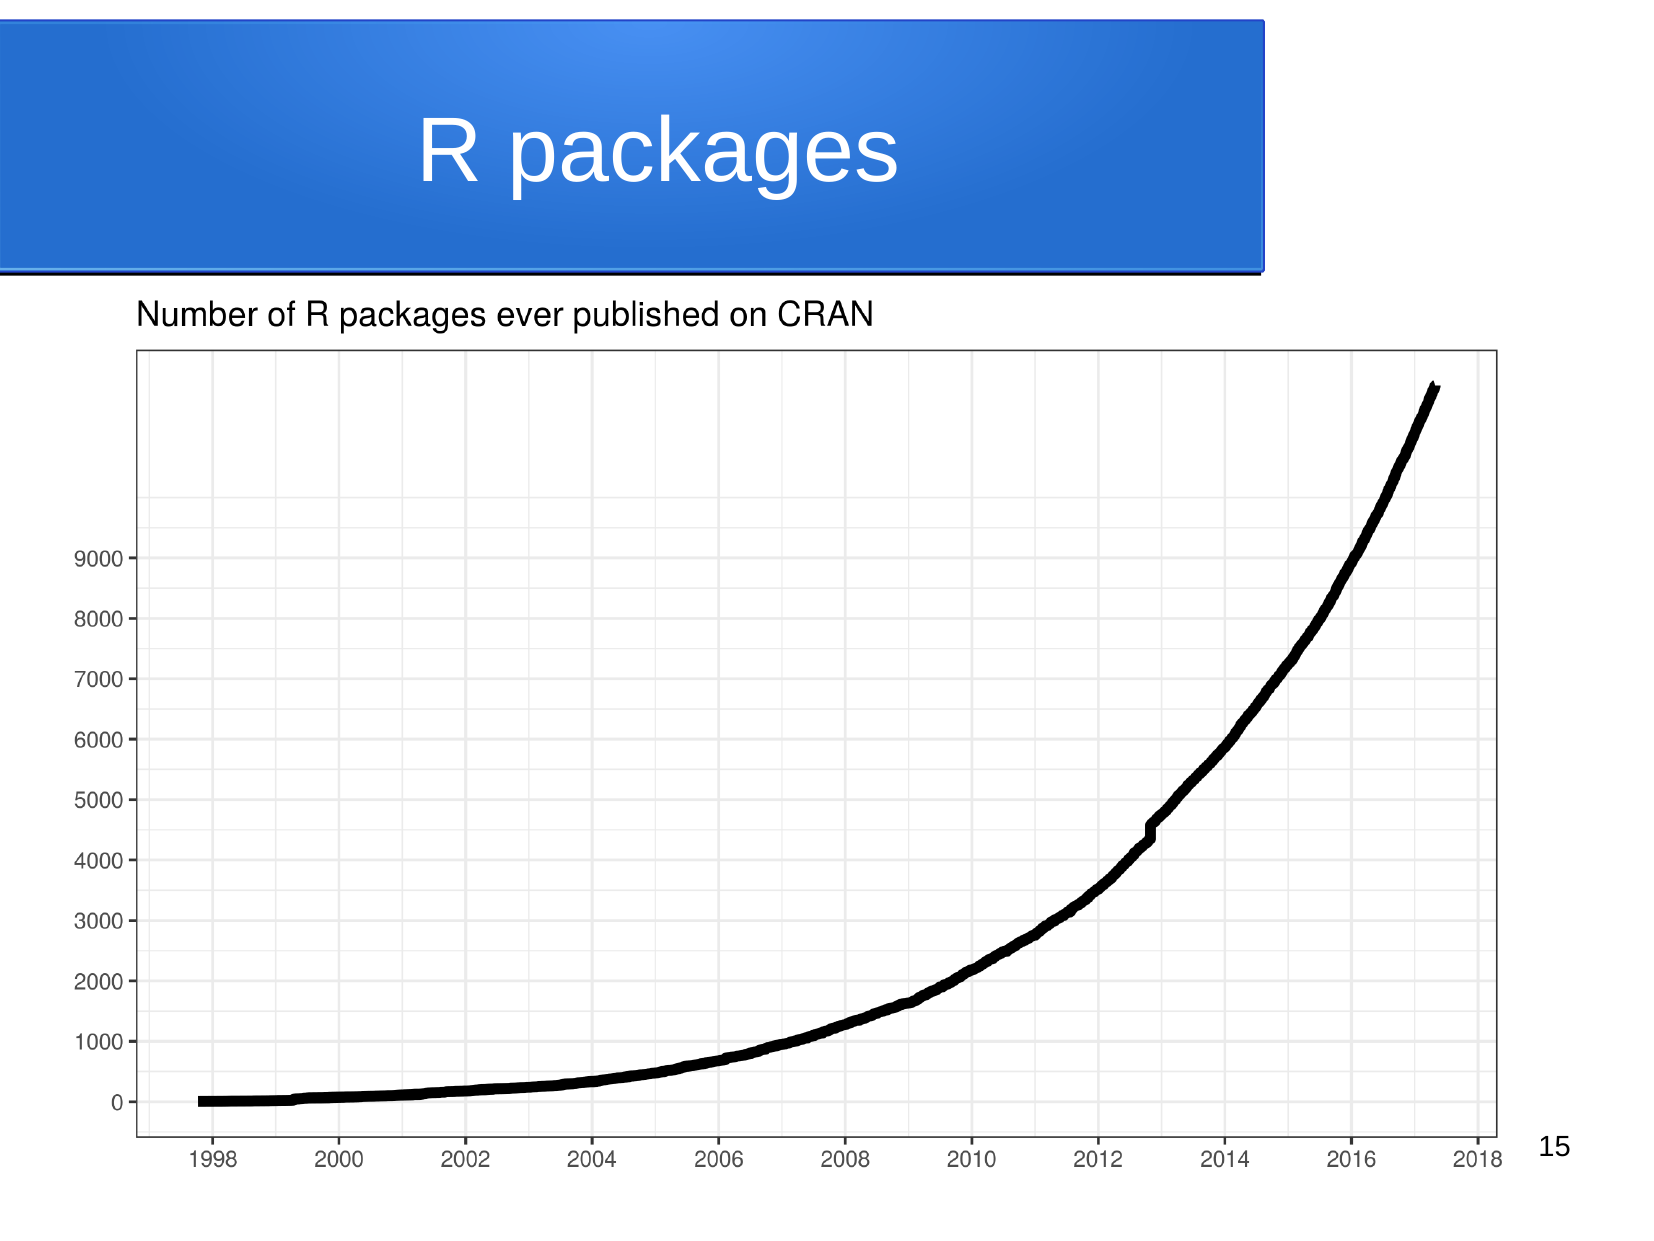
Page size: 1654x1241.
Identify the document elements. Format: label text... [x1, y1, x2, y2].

picture [24, 286, 1511, 1216]
title R packages [82, 47, 1235, 252]
